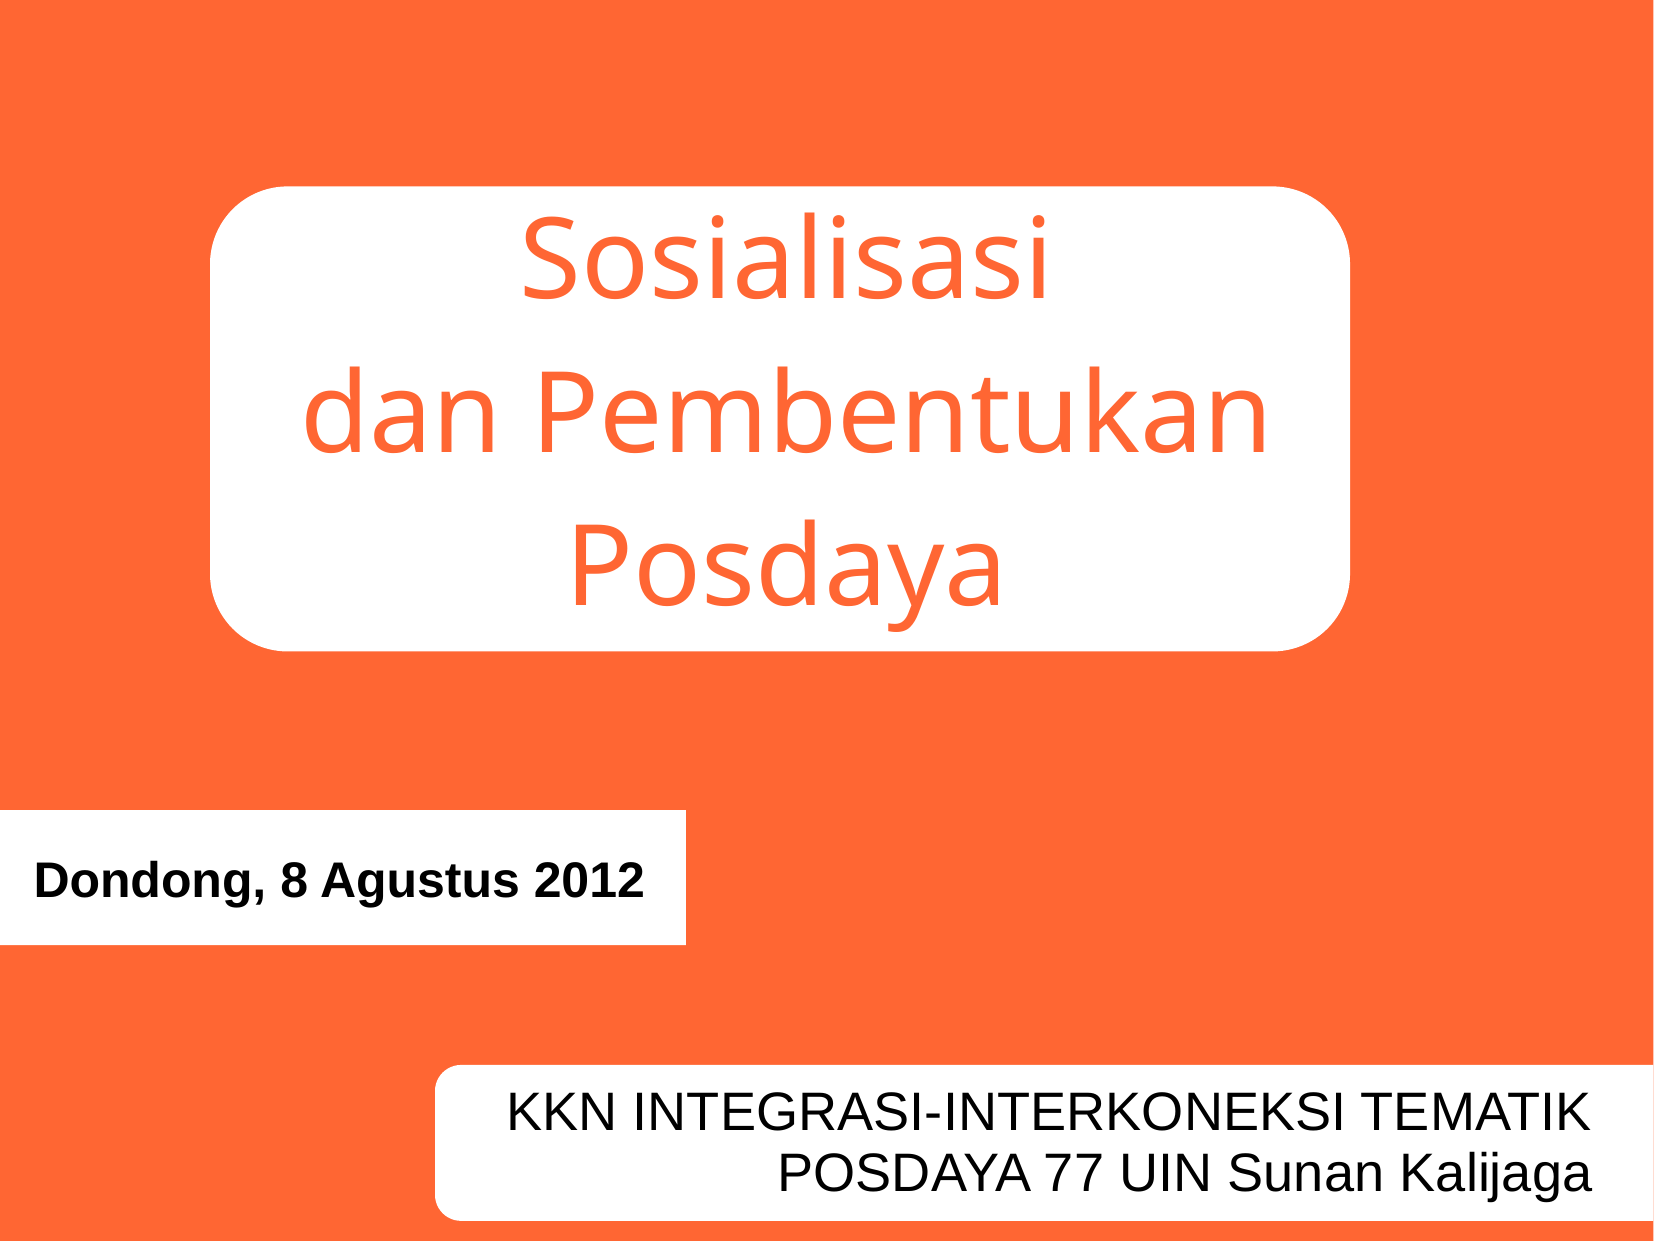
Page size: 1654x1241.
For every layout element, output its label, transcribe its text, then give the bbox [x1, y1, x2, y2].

text_box KKN INTEGRASI-INTERKONEKSI TEMATIK POSDAYA 77 UIN Sunan Kalijaga [153, 1057, 1594, 1227]
title Sosialisasi dan Pembentukan Posdaya [42, 157, 1531, 661]
text_box [0, 0, 1654, 1241]
subtitle Dondong, 8 Agustus 2012 [33, 795, 836, 965]
